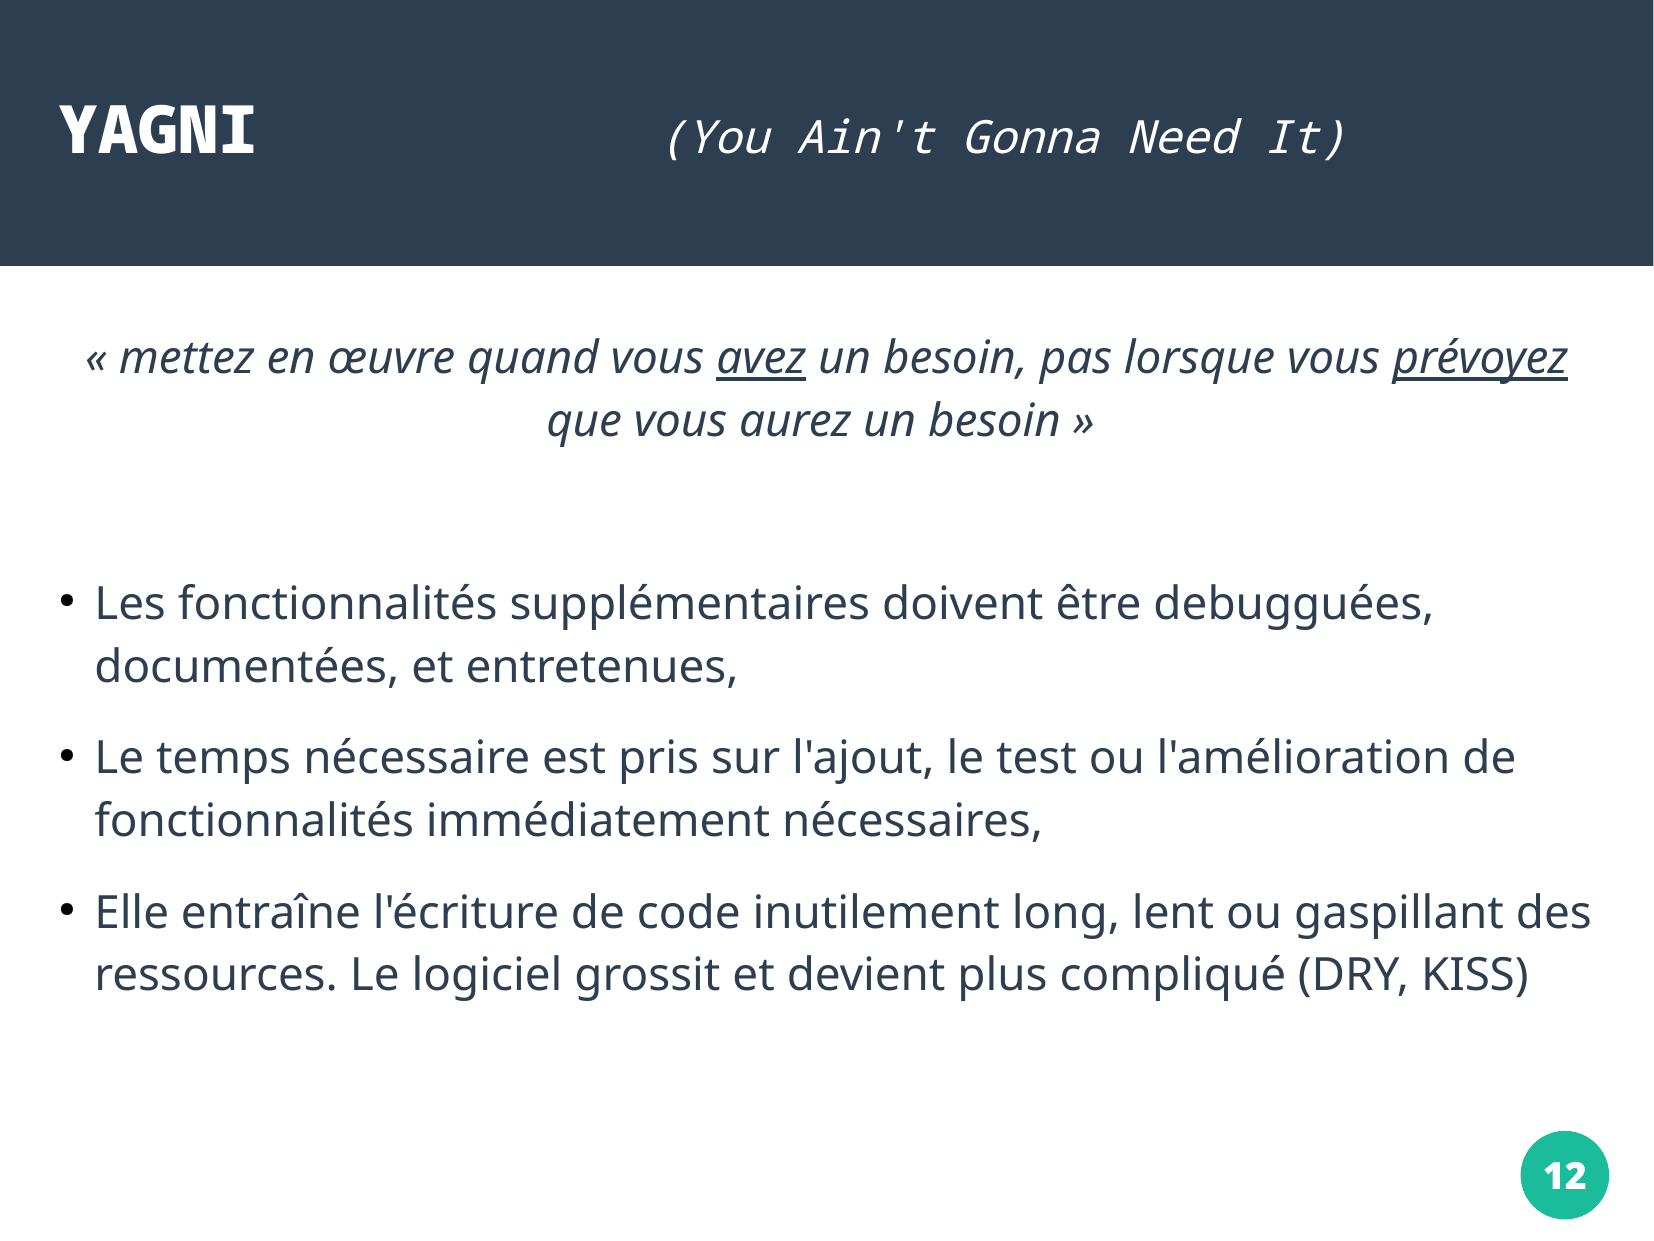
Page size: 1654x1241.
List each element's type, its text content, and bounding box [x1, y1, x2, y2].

list « mettez en œuvre quand vous avez un besoin, pas lorsque vous prévoyez que vous aurez un besoin » Les fonctionnalités supplémentaires doivent être debugguées, documentées, et entretenues, Le temps nécessaire est pris sur l'ajout, le test ou l'amélioration de fonctionnalités immédiatement nécessaires, Elle entraîne l'écriture de code inutilement long, lent ou gaspillant des ressources. Le logiciel grossit et devient plus compliqué (DRY, KISS) [58, 324, 1595, 1152]
title YAGNI (You Ain't Gonna Need It) [58, 49, 1595, 207]
